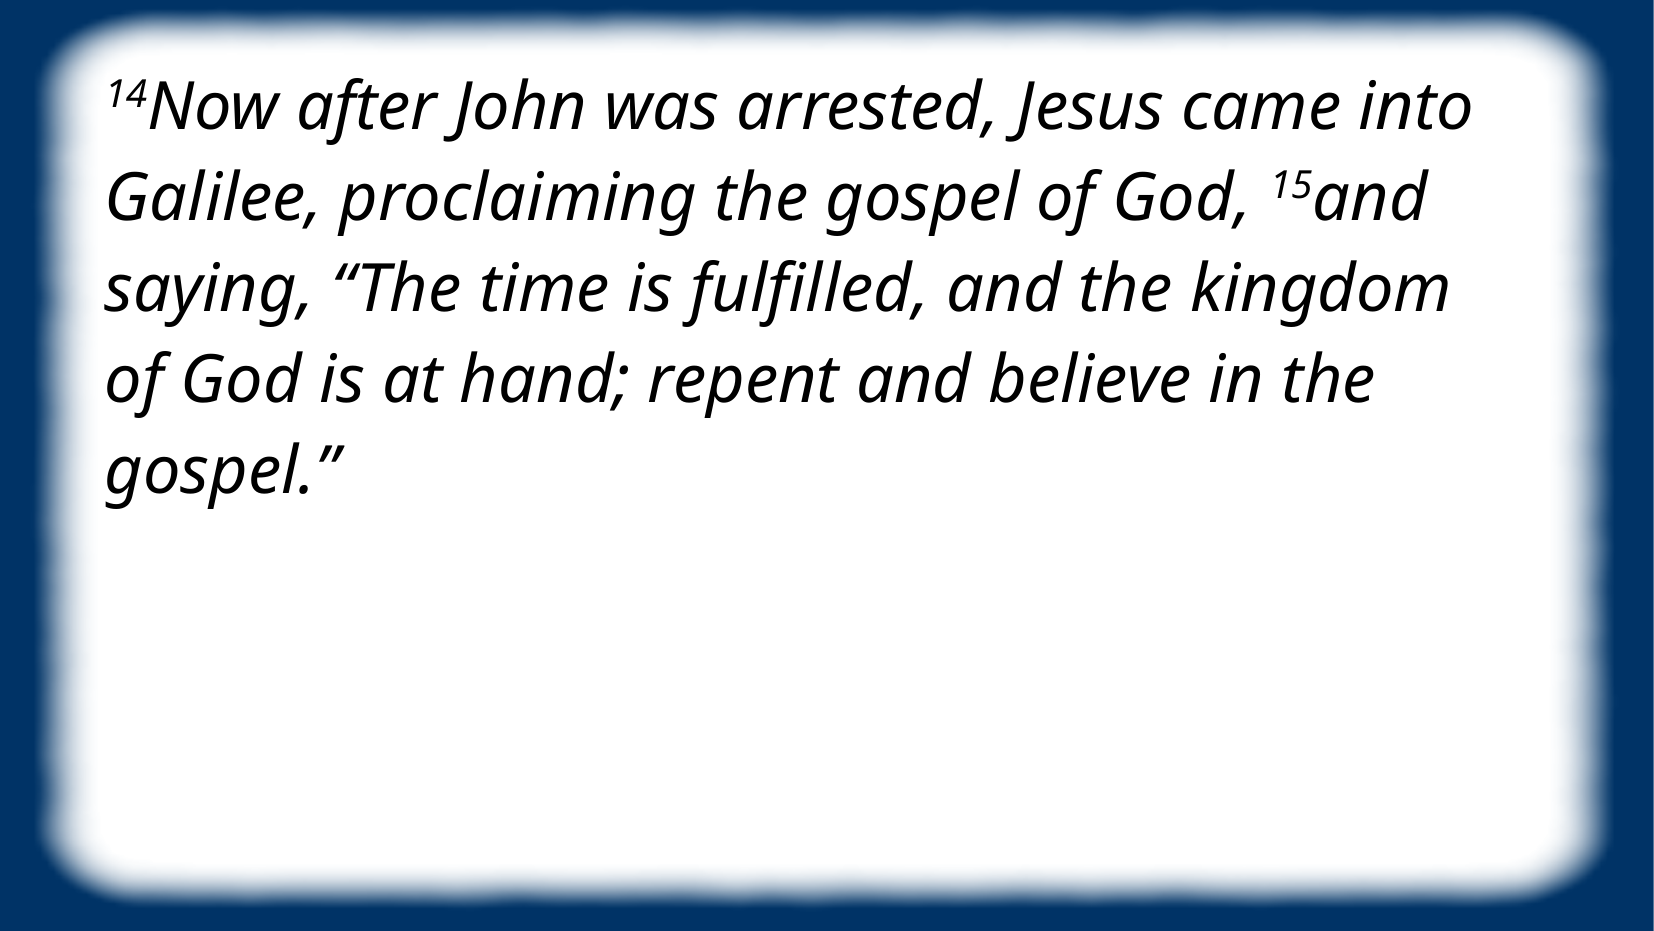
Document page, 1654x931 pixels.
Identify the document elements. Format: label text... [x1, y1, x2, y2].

picture [0, 0, 1654, 931]
text_box 14Now after John was arrested, Jesus came into Galilee, proclaiming the gospel of God, 15and saying, “The time is fulfilled, and the kingdom of God is at hand; repent and believe in the gospel.” [90, 51, 1546, 511]
